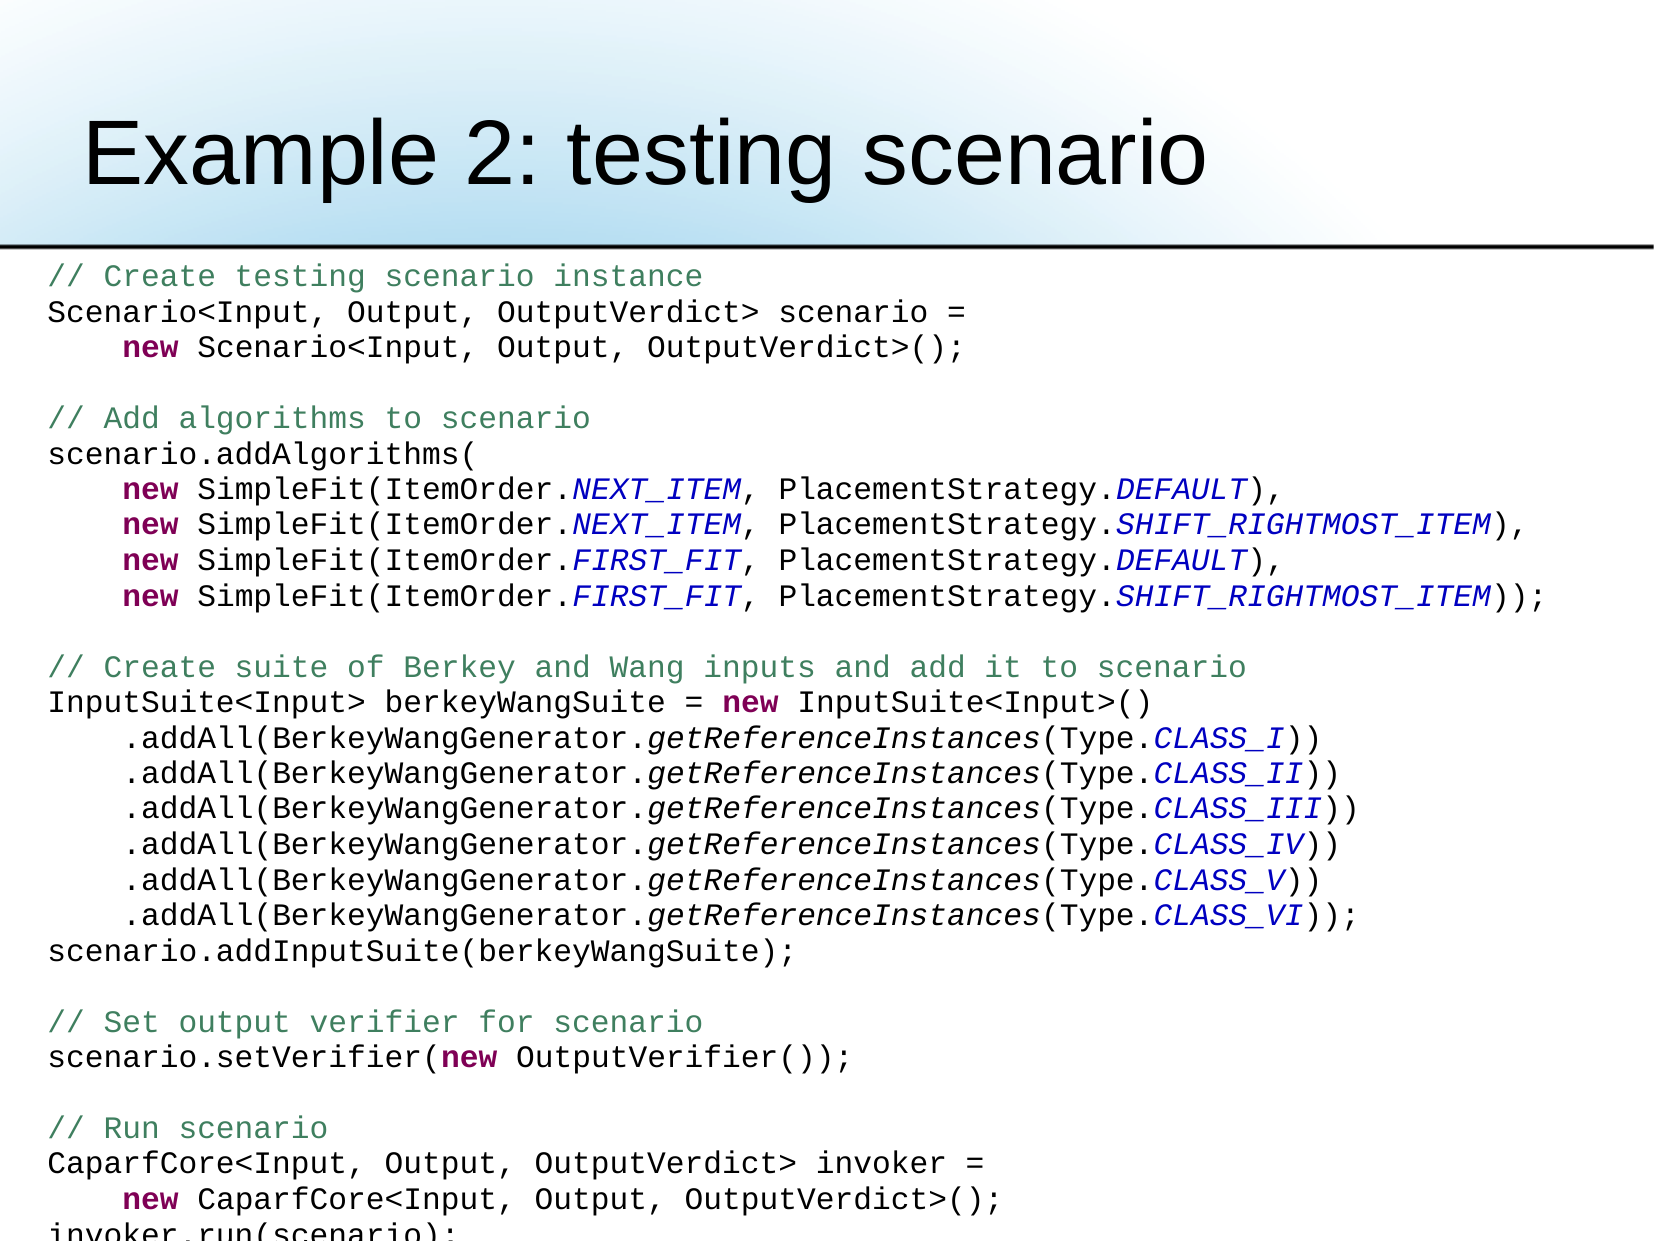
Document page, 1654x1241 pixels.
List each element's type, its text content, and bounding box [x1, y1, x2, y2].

title Example 2: testing scenario [82, 49, 1571, 257]
picture [240, 1230, 247, 1241]
picture [0, 0, 1654, 1241]
picture [408, 1230, 417, 1241]
picture [334, 1230, 341, 1241]
picture [146, 1230, 155, 1235]
picture [108, 1230, 117, 1241]
picture [128, 1225, 261, 1241]
picture [261, 1225, 433, 1241]
picture [314, 1230, 323, 1235]
picture [72, 1230, 79, 1241]
list // Create testing scenario instance Scenario<Input, Output, OutputVerdict> scenario = new Scenario<Input, Output, OutputVerdict>(); // Add algorithms to scenario scenario.addAlgorithms( new SimpleFit(ItemOrder.NEXT_ITEM, PlacementStrategy.DEFAULT), new SimpleFit(ItemOrder.NEXT_ITEM, PlacementStrategy.SHIFT_RIGHTMOST_ITEM), new SimpleFit(ItemOrder.FIRST_FIT, PlacementStrategy.DEFAULT), new SimpleFit(ItemOrder.FIRST_FIT, PlacementStrategy.SHIFT_RIGHTMOST_ITEM)); // Create suite of Berkey and Wang inputs and add it to scenario InputSuite<Input> berkeyWangSuite = new InputSuite<Input>() .addAll(BerkeyWangGenerator.getReferenceInstances(Type.CLASS_I)) .addAll(BerkeyWangGenerator.getReferenceInstances(Type.CLASS_II)) .addAll(BerkeyWangGenerator.getReferenceInstances(Type.CLASS_III)) .addAll(BerkeyWangGenerator.getReferenceInstances(Type.CLASS_IV)) .addAll(BerkeyWangGenerator.getReferenceInstances(Type.CLASS_V)) .addAll(BerkeyWangGenerator.getReferenceInstances(Type.CLASS_VI)); scenario.addInputSuite(berkeyWangSuite); // Set output verifier for scenario scenario.setVerifier(new OutputVerifier()); // Run scenario CaparfCore<Input, Output, OutputVerdict> invoker = new CaparfCore<Input, Output, OutputVerdict>(); invoker.run(scenario); [47, 260, 1554, 1225]
